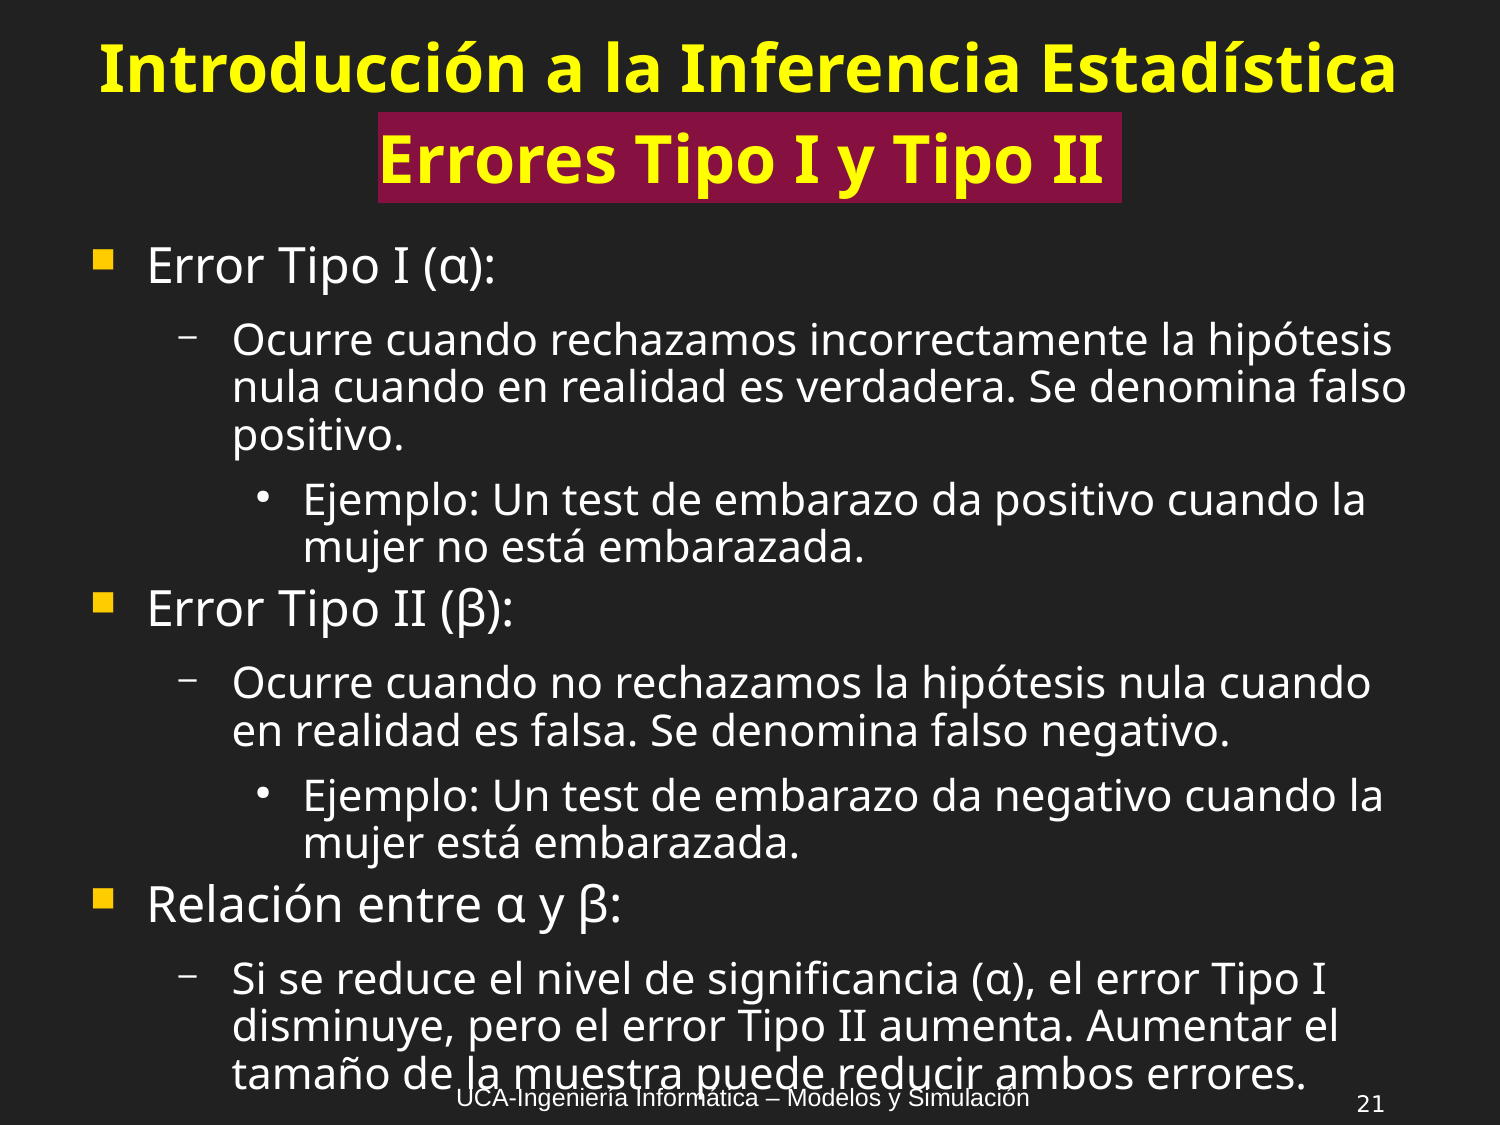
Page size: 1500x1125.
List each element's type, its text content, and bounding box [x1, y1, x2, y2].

list Error Tipo I (α): Ocurre cuando rechazamos incorrectamente la hipótesis nula cuando en realidad es verdadera. Se denomina falso positivo. Ejemplo: Un test de embarazo da positivo cuando la mujer no está embarazada. Error Tipo II (β): Ocurre cuando no rechazamos la hipótesis nula cuando en realidad es falsa. Se denomina falso negativo. Ejemplo: Un test de embarazo da negativo cuando la mujer está embarazada. Relación entre α y β: Si se reduce el nivel de significancia (α), el error Tipo I disminuye, pero el error Tipo II aumenta. Aumentar el tamaño de la muestra puede reducir ambos errores. [75, 232, 1425, 1051]
title Introducción a la Inferencia Estadística Errores Tipo I y Tipo II [75, 37, 1426, 188]
